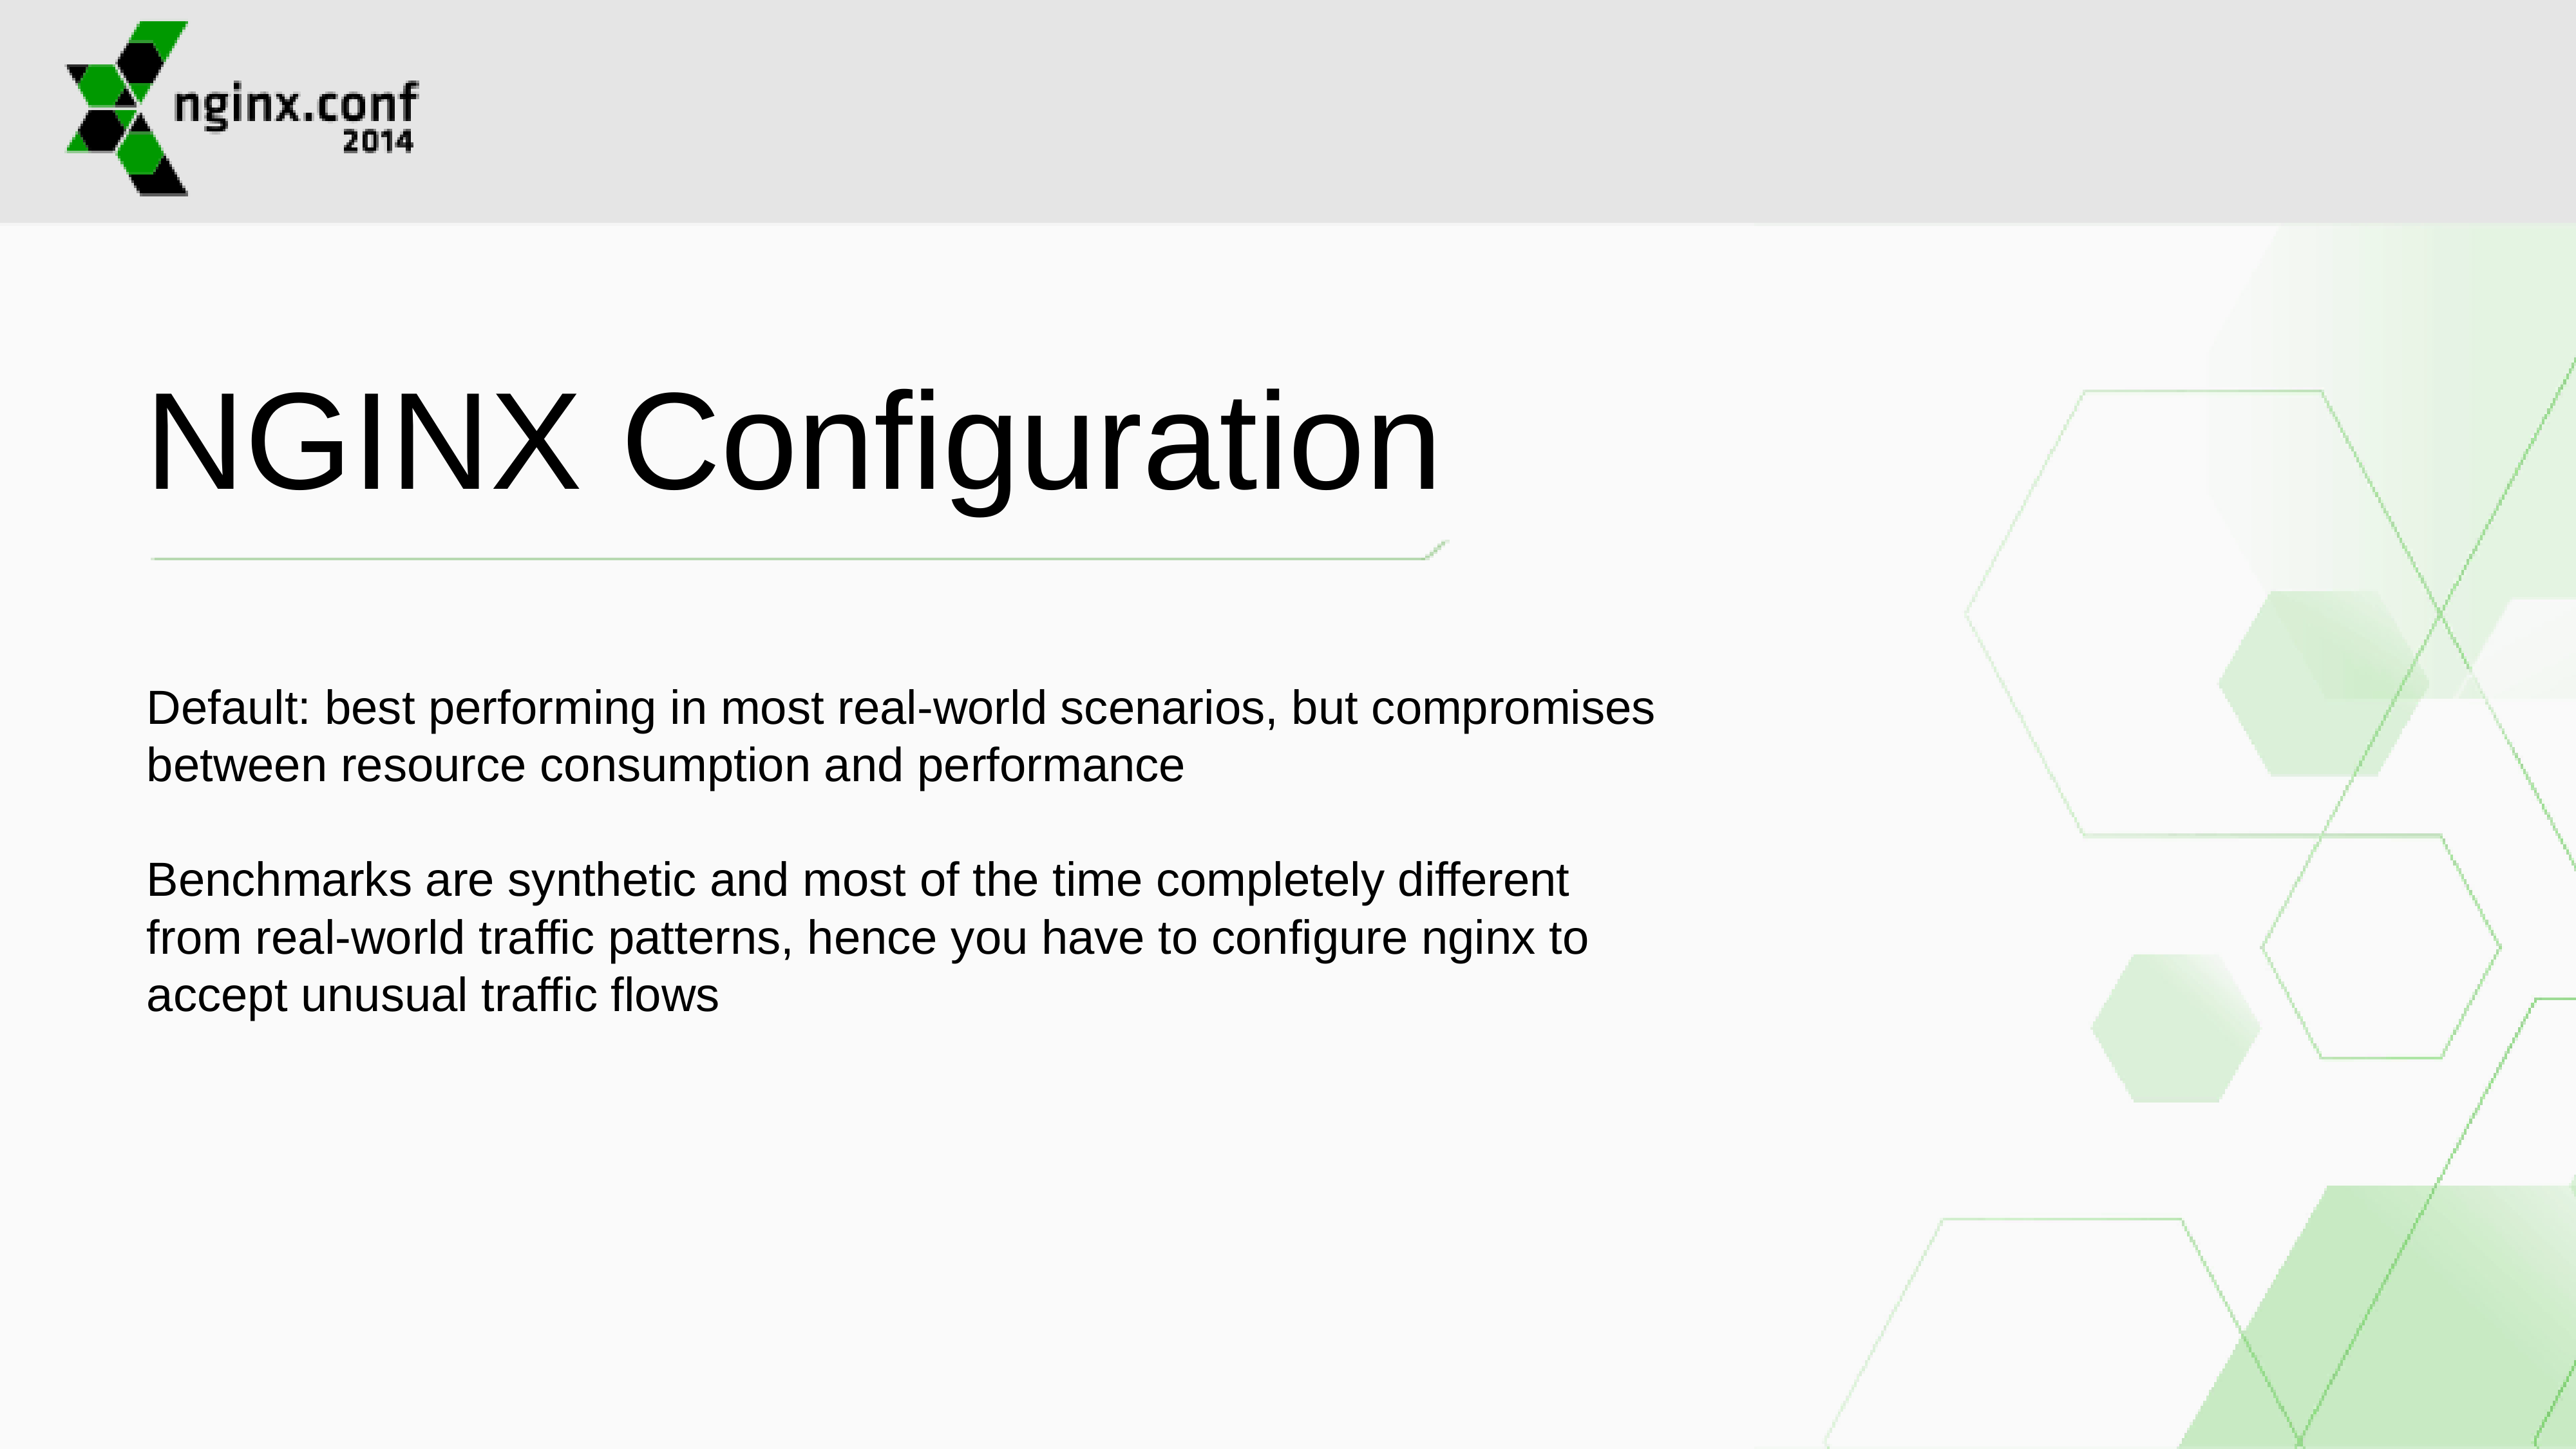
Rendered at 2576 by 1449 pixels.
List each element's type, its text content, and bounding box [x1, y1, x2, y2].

title NGINX Configuration [145, 350, 1700, 584]
picture [0, 0, 2576, 1449]
list Default: best performing in most real-world scenarios, but compromises between resource consumption and performance Benchmarks are synthetic and most of the time completely different from real-world traffic patterns, hence you have to configure nginx to accept unusual traffic flows [146, 676, 1659, 1068]
